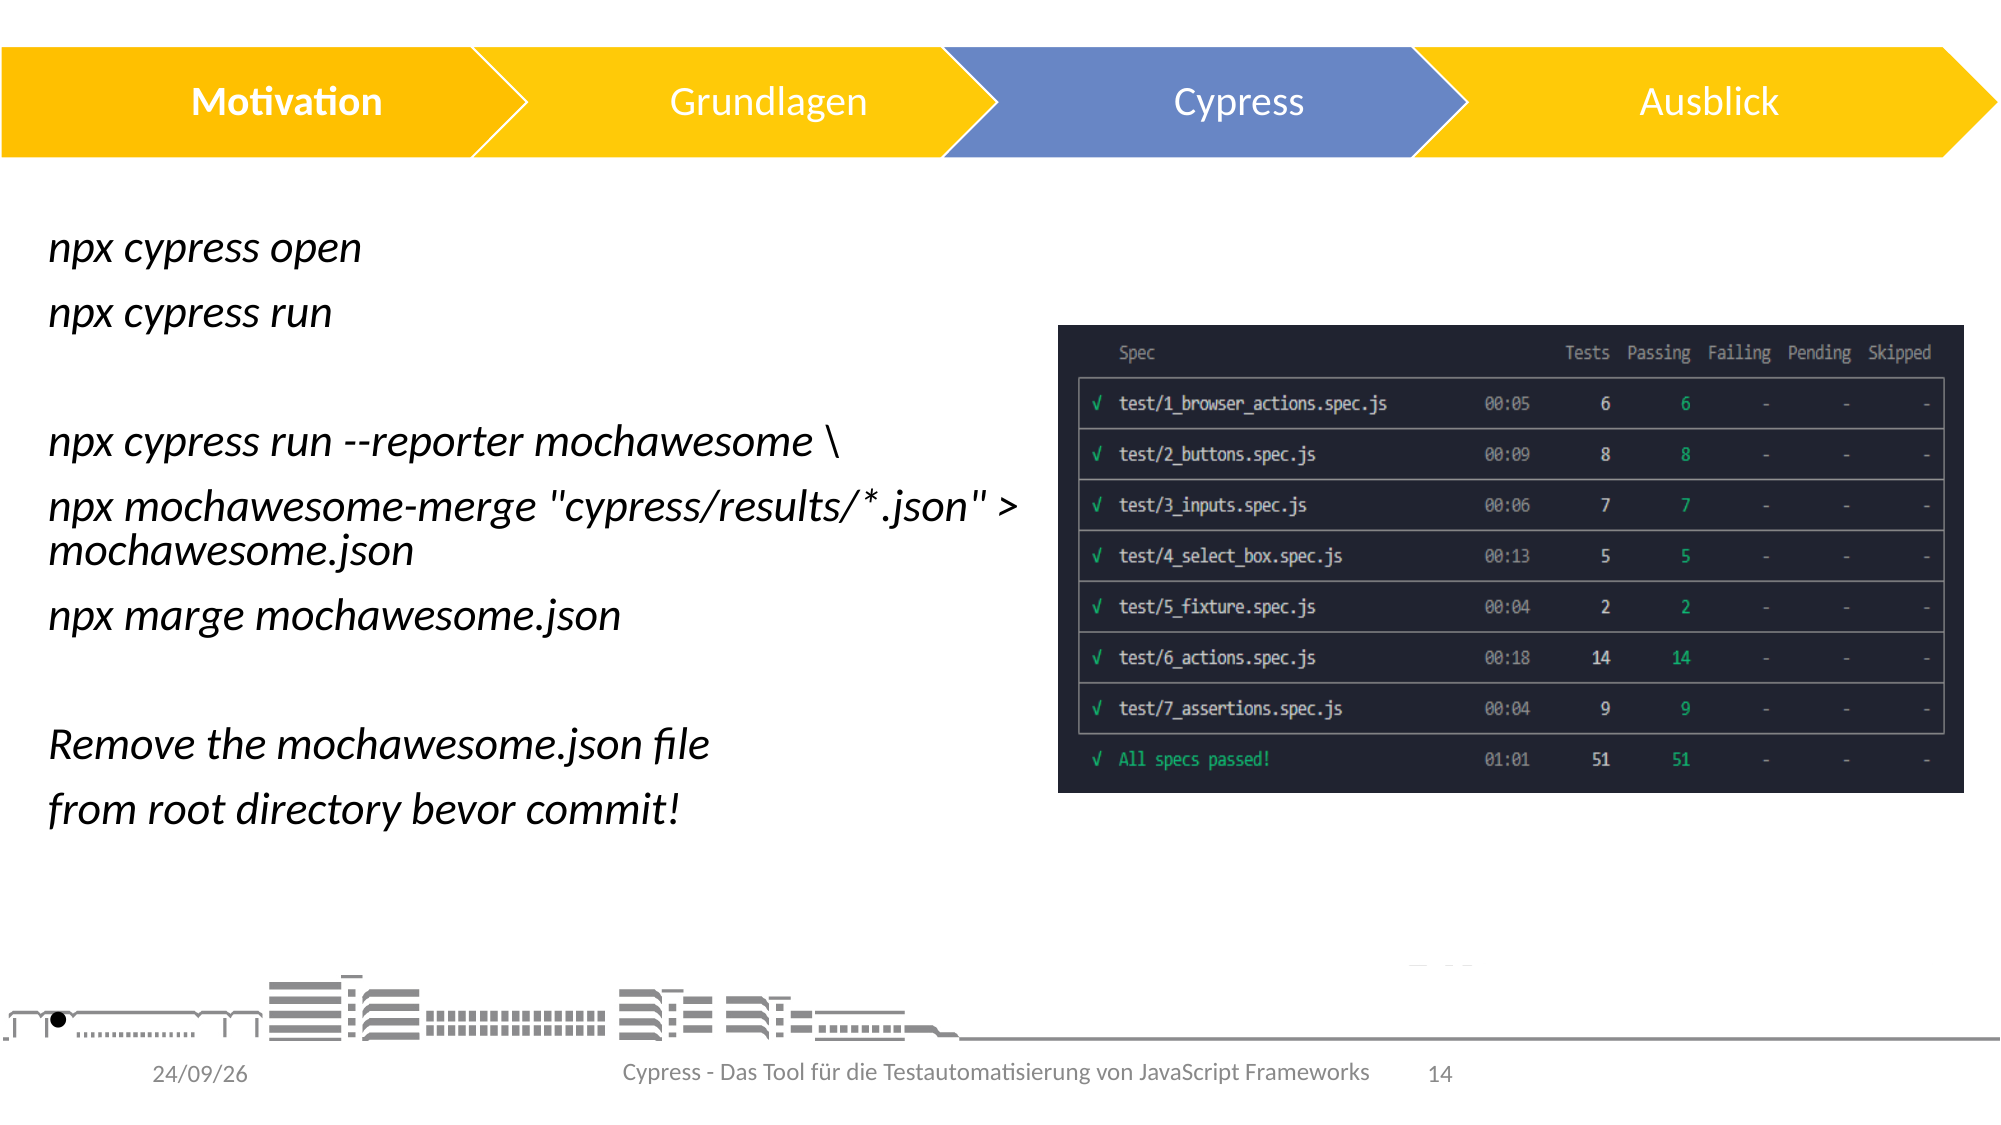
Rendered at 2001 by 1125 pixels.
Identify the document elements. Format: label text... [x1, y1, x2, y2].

text_box Grundlagen [470, 46, 996, 159]
text_box Ausblick [1411, 46, 2000, 159]
text_box 24/05/2022 [137, 1042, 588, 1103]
picture [1058, 325, 1964, 793]
text_box Cypress [941, 46, 1466, 159]
text_box Cypress - Das Tool für die Testautomatisierung von JavaScript Frameworks [588, 1042, 1412, 1103]
list npx cypress open npx cypress run npx cypress run --reporter mochawesome \ npx mochawesome-merge "cypress/results/*.json" > mochawesome.json npx marge mochawesome.json Remove the mochawesome.json file from root directory bevor commit! [33, 219, 1165, 988]
text_box 14 [1412, 1042, 1863, 1103]
text_box Motivation [0, 46, 526, 159]
picture [0, 963, 2000, 1048]
